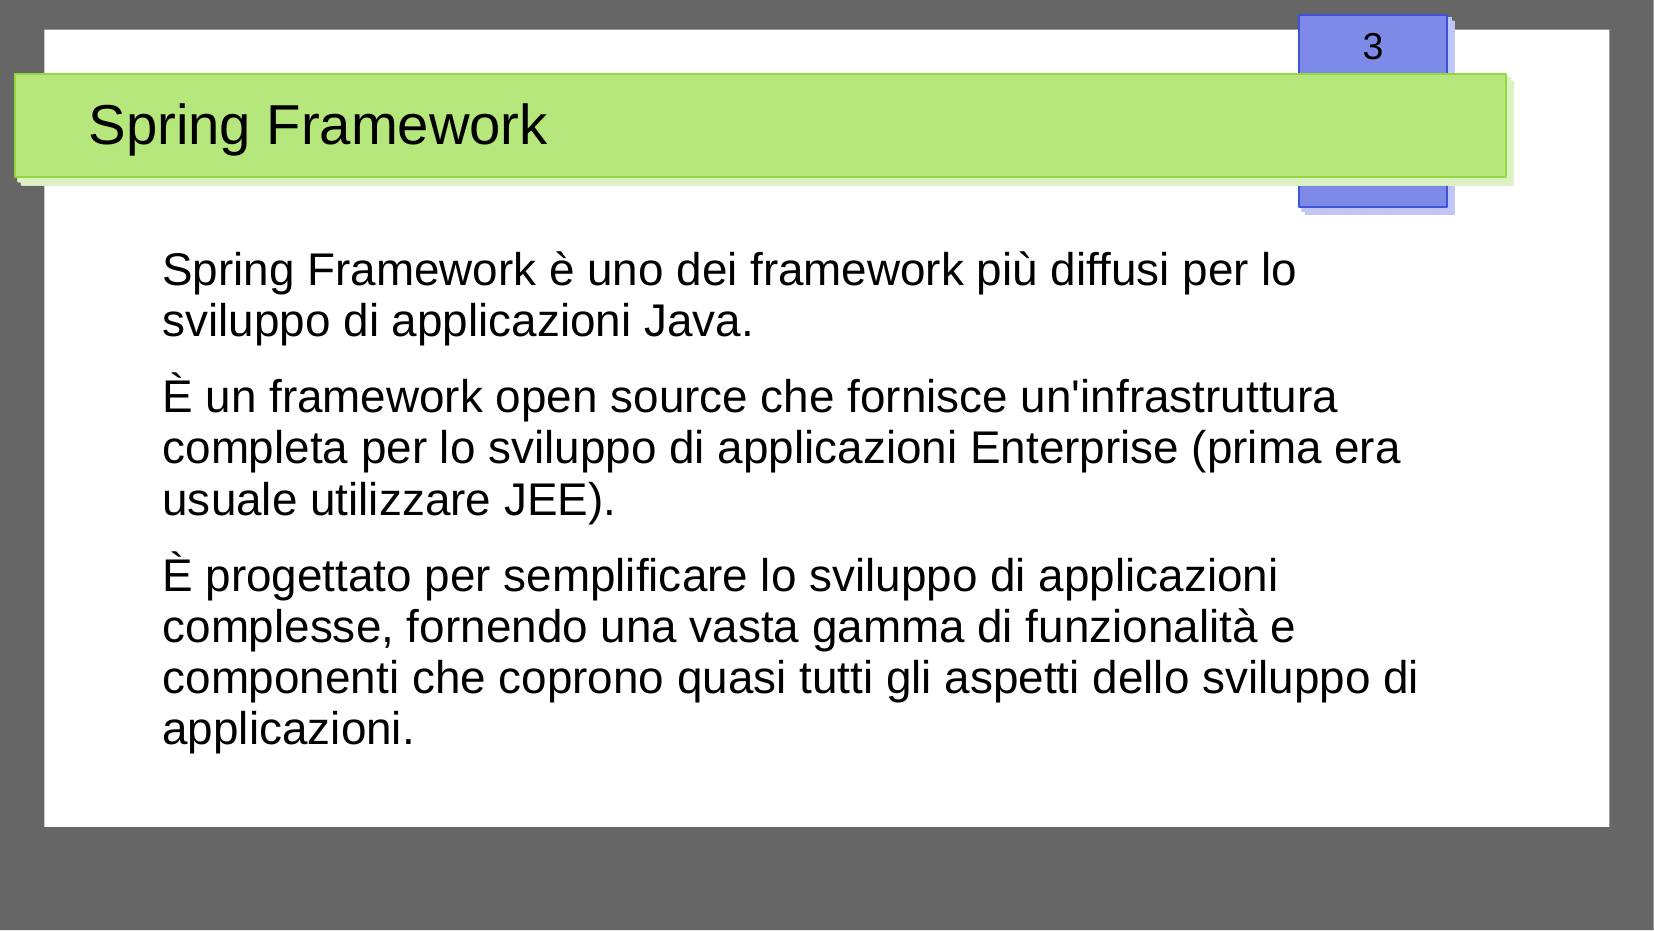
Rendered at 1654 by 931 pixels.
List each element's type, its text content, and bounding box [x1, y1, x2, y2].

text_box <number> [1272, 18, 1474, 74]
text_box Spring Framework è uno dei framework più diffusi per lo sviluppo di applicazioni Java. È un framework open source che fornisce un'infrastruttura completa per lo sviluppo di applicazioni Enterprise (prima era usuale utilizzare JEE). È progettato per semplificare lo sviluppo di applicazioni complesse, fornendo una vasta gamma di funzionalità e componenti che coprono quasi tutti gli aspetti dello sviluppo di applicazioni. [147, 236, 1446, 709]
title Spring Framework [88, 73, 1506, 178]
